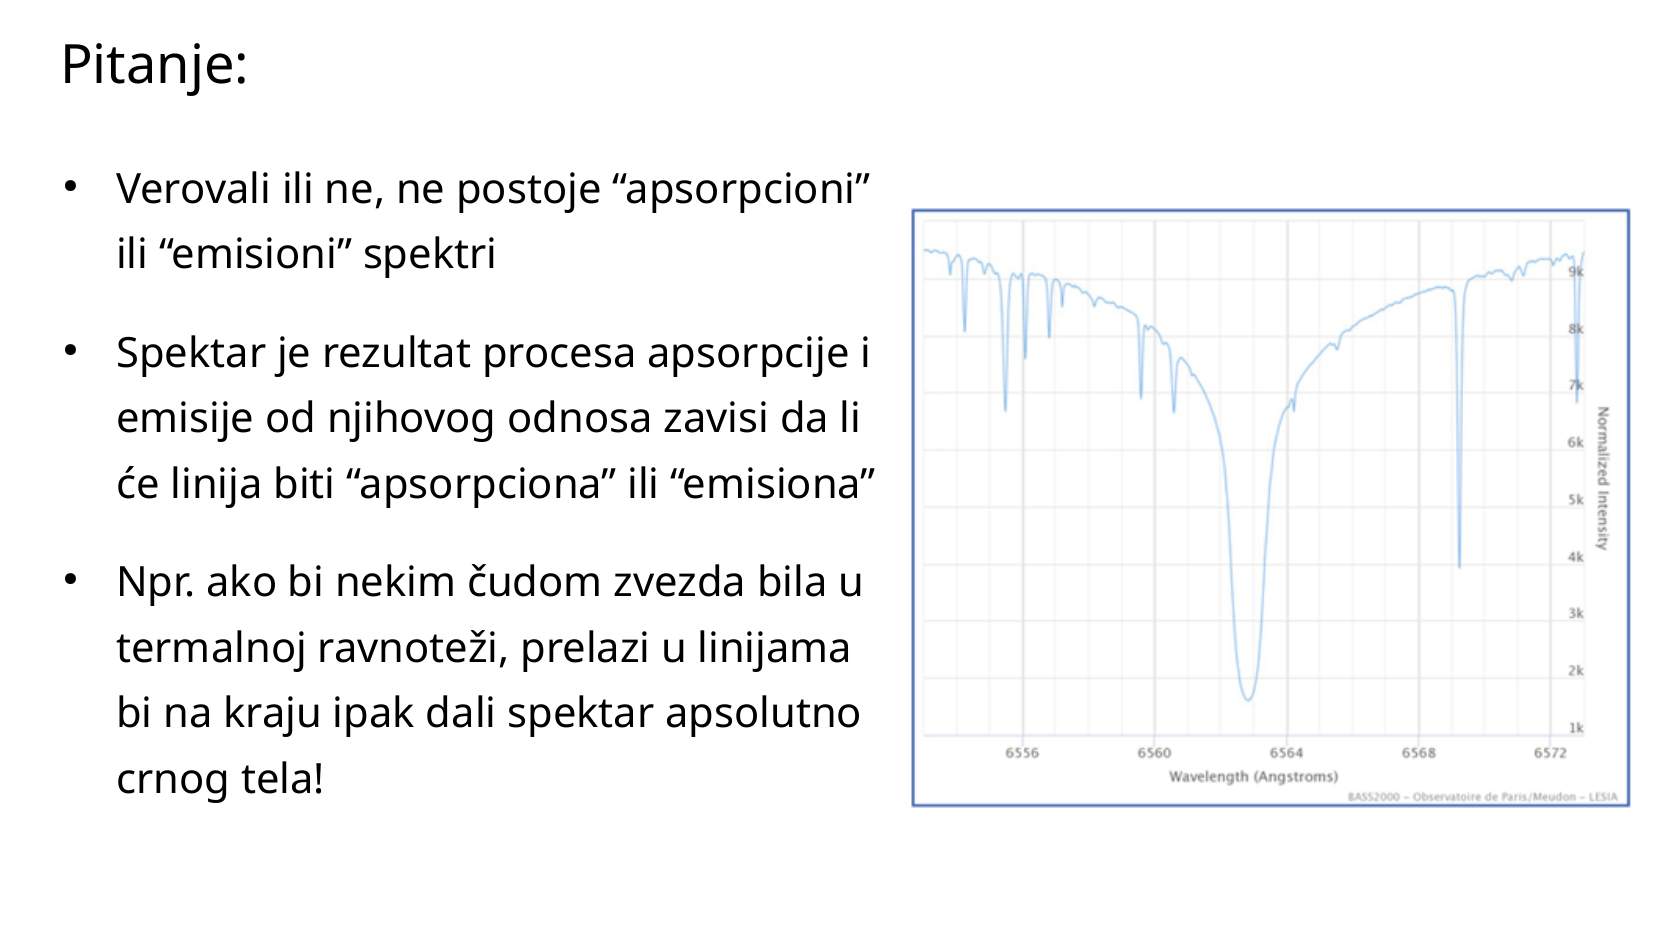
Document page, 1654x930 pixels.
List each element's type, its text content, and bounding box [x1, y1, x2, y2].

picture [893, 193, 1653, 826]
title Pitanje: [59, 13, 1648, 113]
list Verovali ili ne, ne postoje “apsorpcioni” ili “emisioni” spektri Spektar je rezultat procesa apsorpcije i emisije od njihovog odnosa zavisi da li će linija biti “apsorpciona” ili “emisiona” Npr. ako bi nekim čudom zvezda bila u termalnoj ravnoteži, prelazi u linijama bi na kraju ipak dali spektar apsolutno crnog tela! [45, 149, 901, 880]
